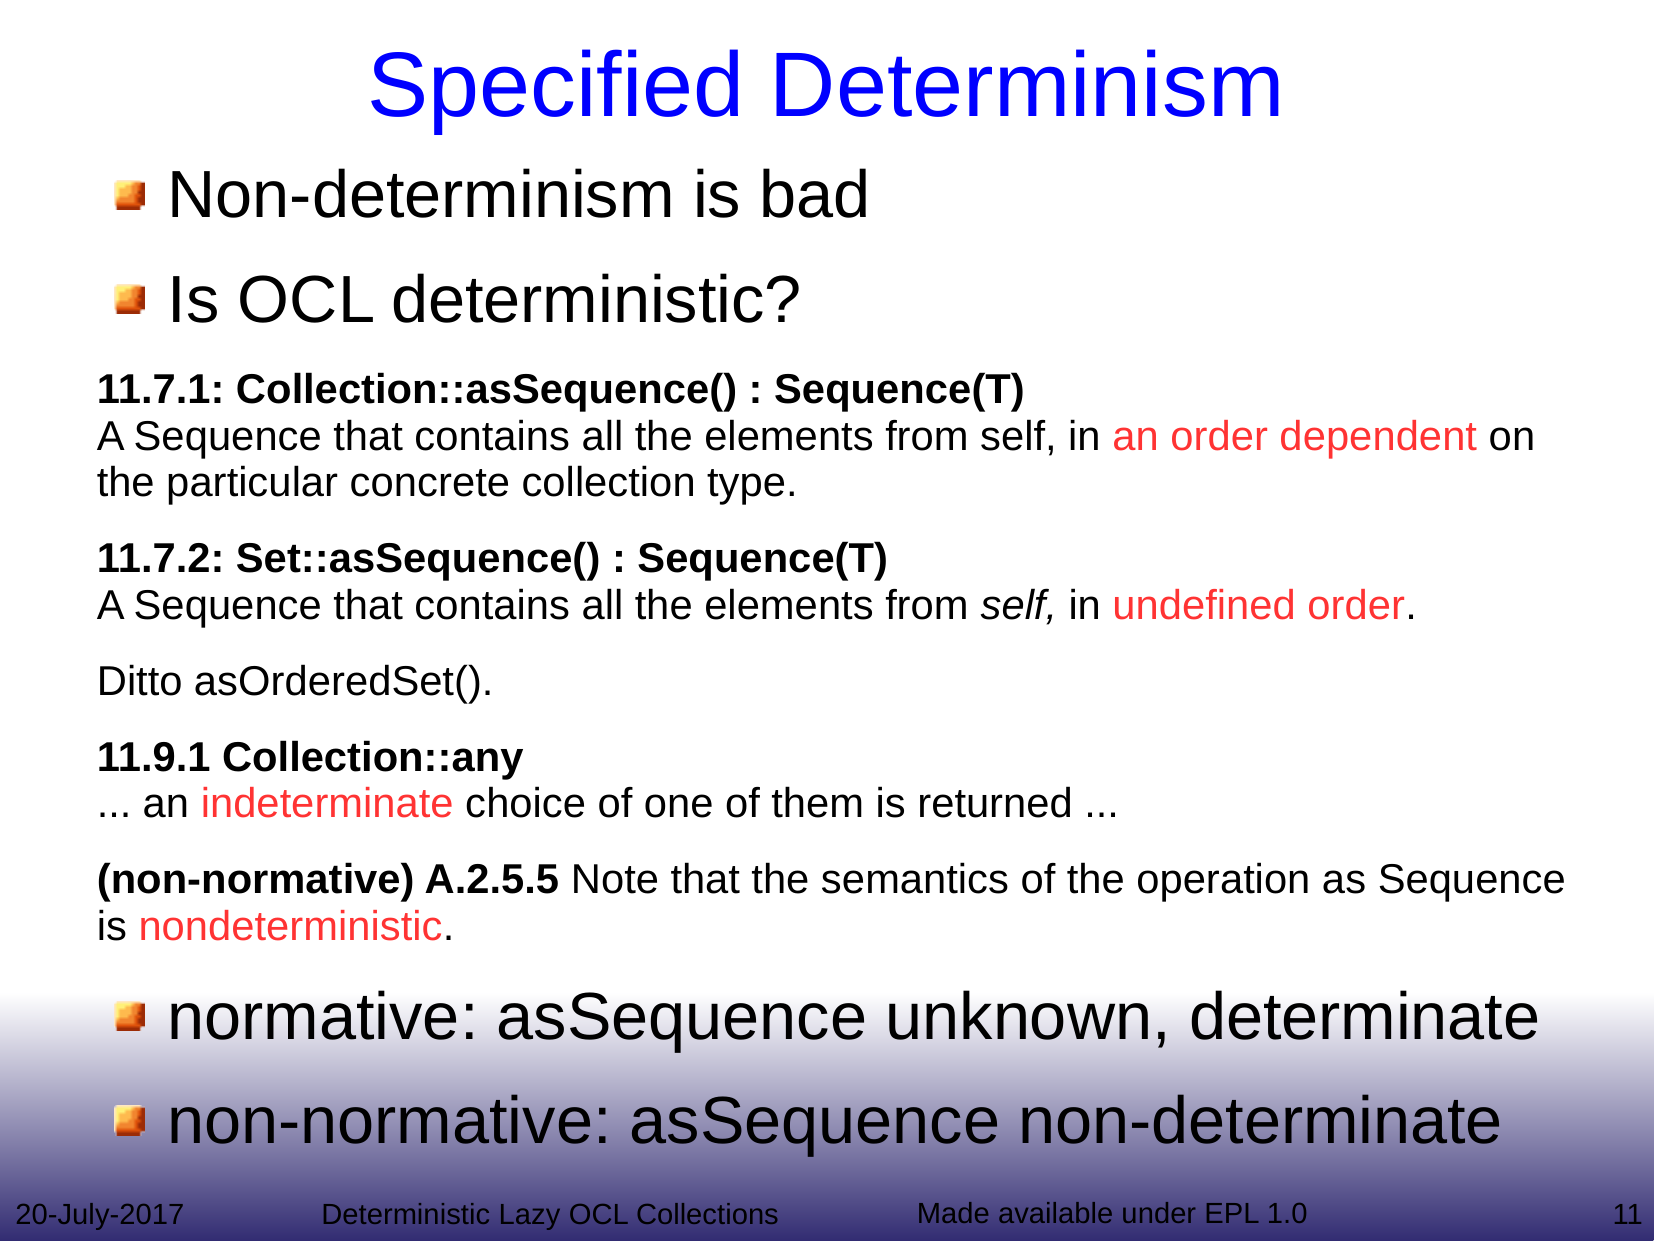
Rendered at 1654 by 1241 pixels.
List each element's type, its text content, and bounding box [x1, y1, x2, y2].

title Specified Determinism [82, 17, 1571, 153]
list Non-determinism is bad Is OCL deterministic? 11.7.1: Collection::asSequence() : Sequence(T) A Sequence that contains all the elements from self, in an order dependent on the particular concrete collection type. 11.7.2: Set::asSequence() : Sequence(T) A Sequence that contains all the elements from self, in undefined order. Ditto asOrderedSet(). 11.9.1 Collection::any ... an indeterminate choice of one of them is returned ... (non-normative) A.2.5.5 Note that the semantics of the operation as Sequence is nondeterministic. normative: asSequence unknown, determinate non-normative: asSequence non-determinate [96, 157, 1585, 1176]
